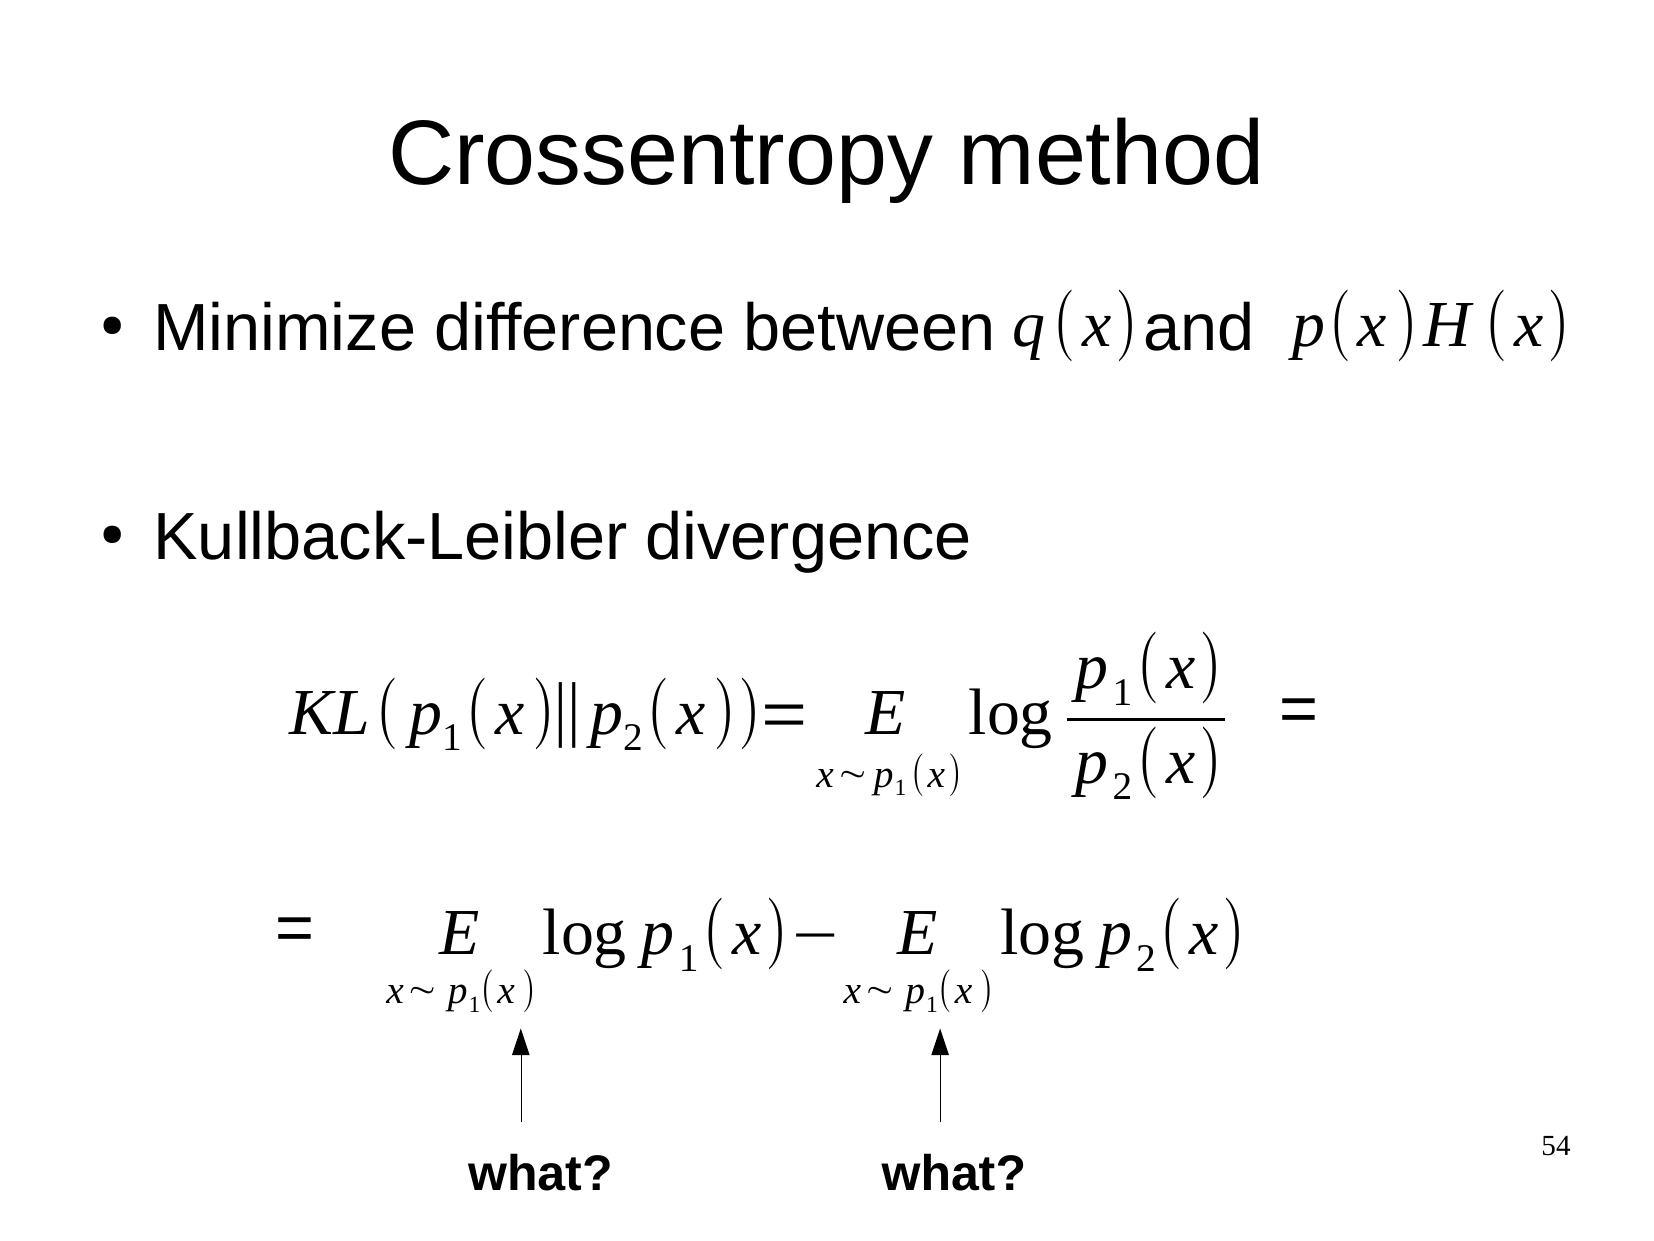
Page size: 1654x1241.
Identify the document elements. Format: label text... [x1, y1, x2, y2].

title Crossentropy method [82, 49, 1571, 257]
text_box what? [866, 1138, 1042, 1210]
chart [269, 627, 1244, 807]
text_box = [261, 882, 330, 973]
chart [1267, 285, 1587, 364]
text_box = [1264, 664, 1334, 754]
chart [369, 893, 1263, 1020]
text_box what? [453, 1138, 628, 1210]
chart [995, 284, 1155, 364]
list Minimize difference between and Kullback-Leibler divergence [82, 290, 1571, 1010]
